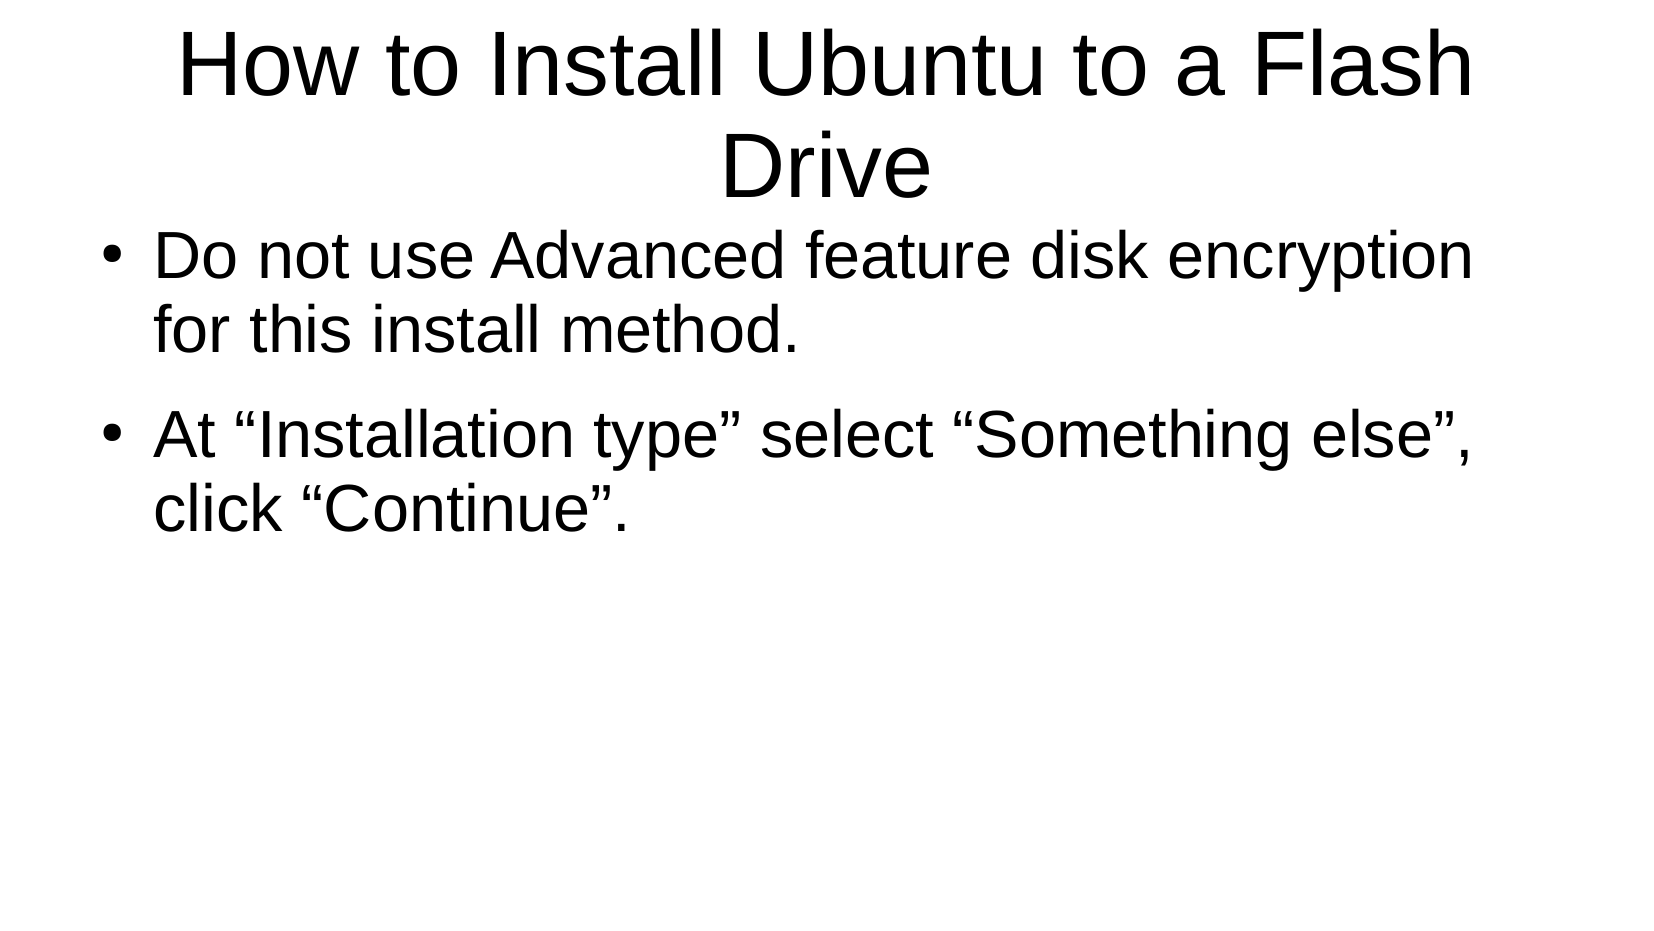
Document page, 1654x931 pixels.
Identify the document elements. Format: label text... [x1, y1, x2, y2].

list Do not use Advanced feature disk encryption for this install method. At “Installation type” select “Something else”, click “Continue”. [82, 217, 1571, 758]
title How to Install Ubuntu to a Flash Drive [82, 12, 1571, 217]
